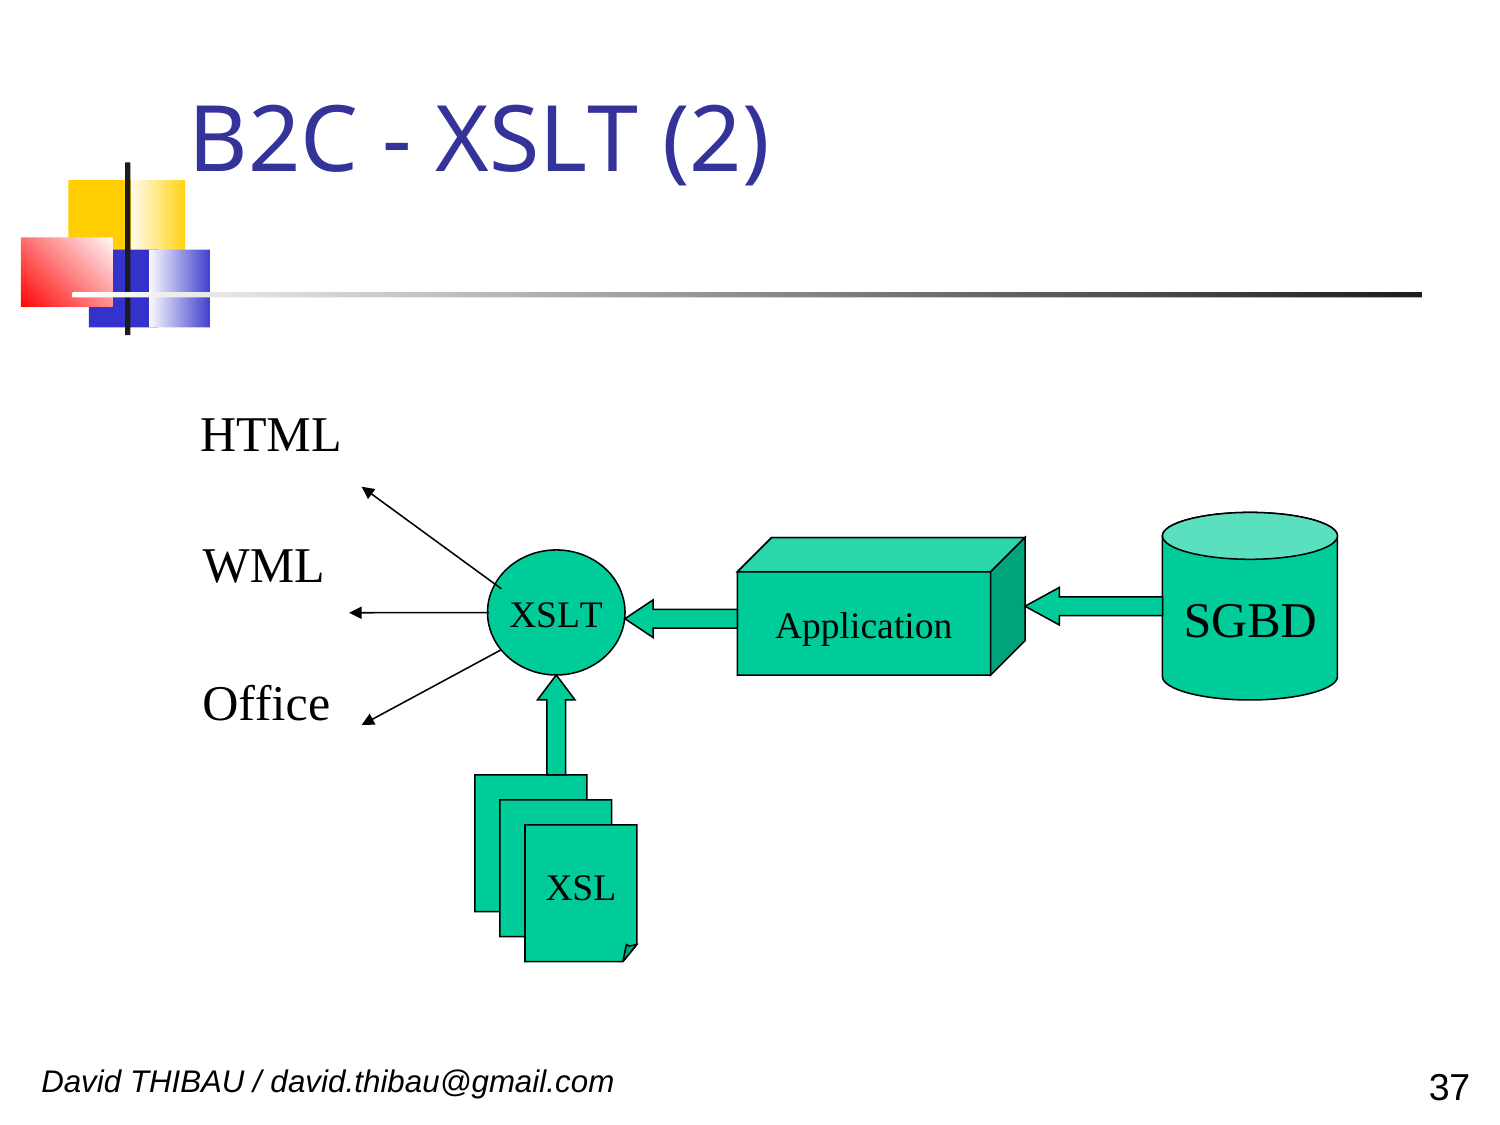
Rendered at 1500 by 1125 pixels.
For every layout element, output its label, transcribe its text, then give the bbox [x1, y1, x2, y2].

text_box HTML [185, 394, 357, 470]
text_box WML [187, 524, 340, 601]
text_box XSL [525, 824, 637, 962]
title Les tableaux [1162, 512, 1338, 560]
text_box Office [187, 662, 346, 738]
text_box Application [737, 572, 990, 676]
title B2C - XSLT (2) [188, 13, 1467, 275]
table_cell xs:date [737, 537, 1024, 572]
text_box XSLT [487, 549, 626, 675]
text_box SGBD [1162, 539, 1338, 700]
